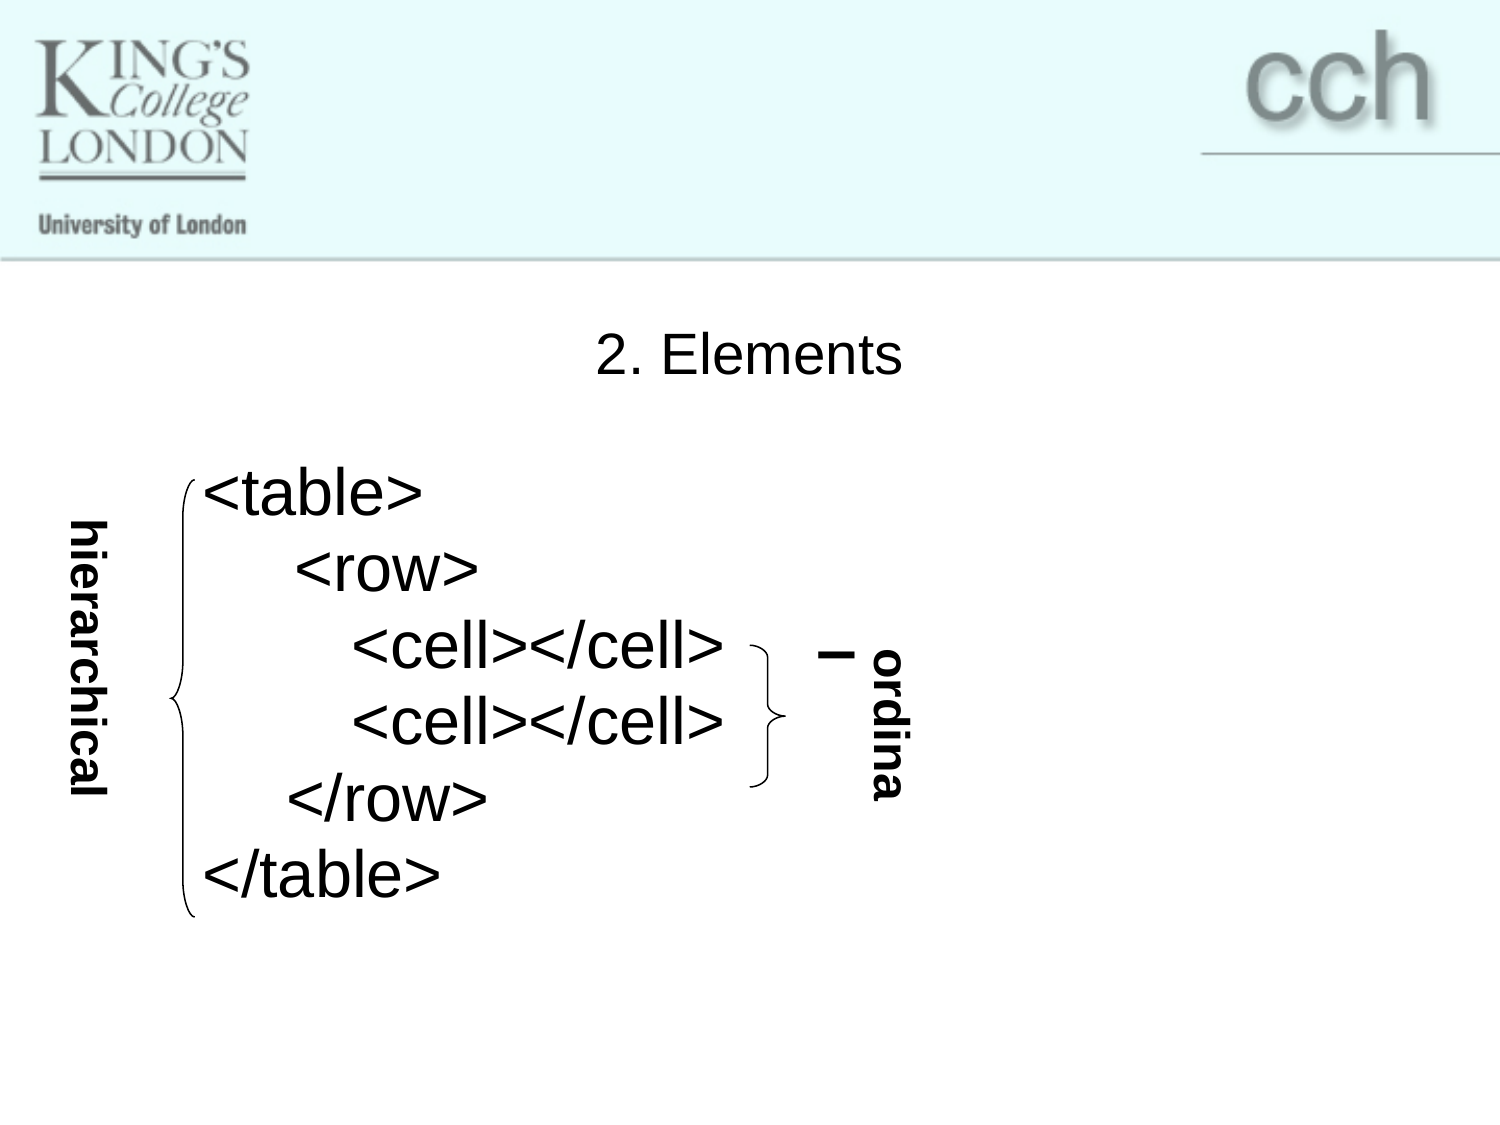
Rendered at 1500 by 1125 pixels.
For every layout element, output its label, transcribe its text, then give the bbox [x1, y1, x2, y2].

text_box hierarchical [38, 503, 124, 818]
picture [0, 0, 1500, 1125]
list 2. Elements <table> <row> <cell></cell> <cell></cell> </row> </table> [112, 324, 1388, 1001]
text_box ordinal [841, 633, 928, 823]
